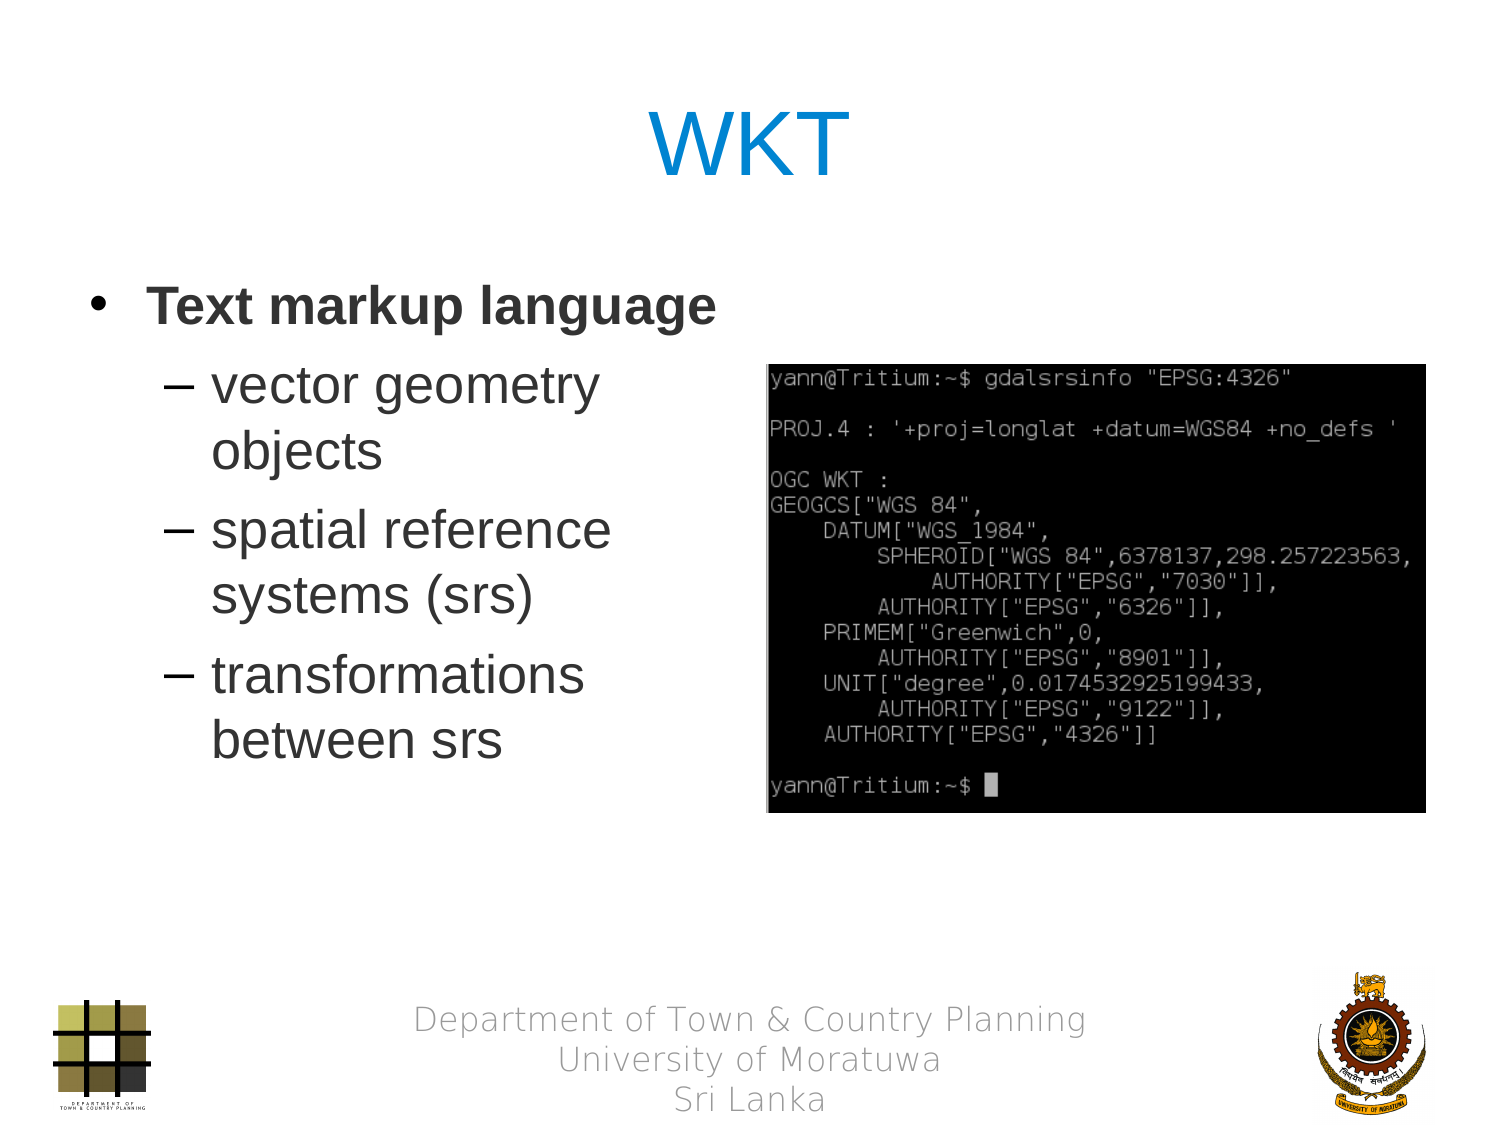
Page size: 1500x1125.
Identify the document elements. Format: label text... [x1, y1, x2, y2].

picture [53, 1000, 151, 1110]
list Text markup language vector geometry objects spatial reference systems (srs) transformations between srs [75, 262, 734, 916]
title WKT [75, 45, 1426, 233]
picture [1312, 966, 1435, 1125]
picture [766, 364, 1426, 813]
